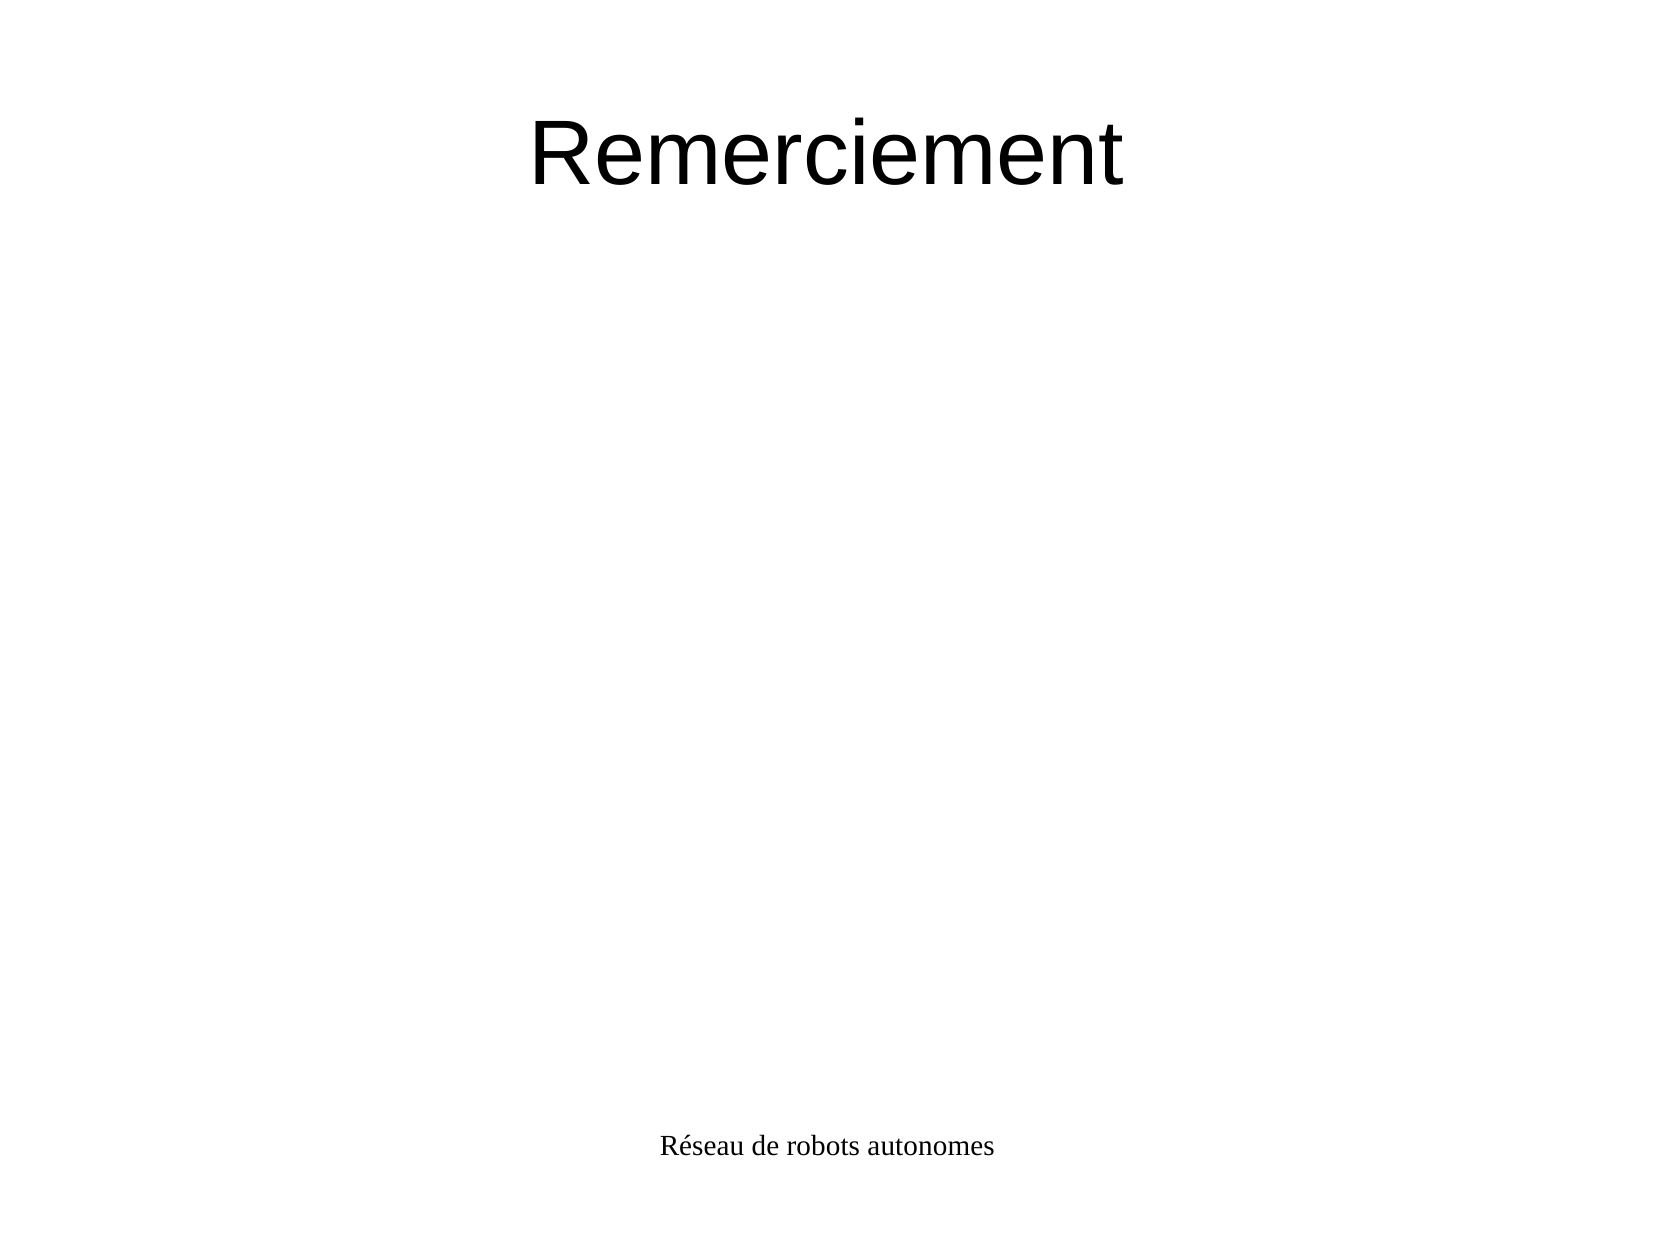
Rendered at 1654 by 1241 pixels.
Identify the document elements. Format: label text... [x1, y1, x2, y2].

title Remerciement [82, 49, 1571, 257]
